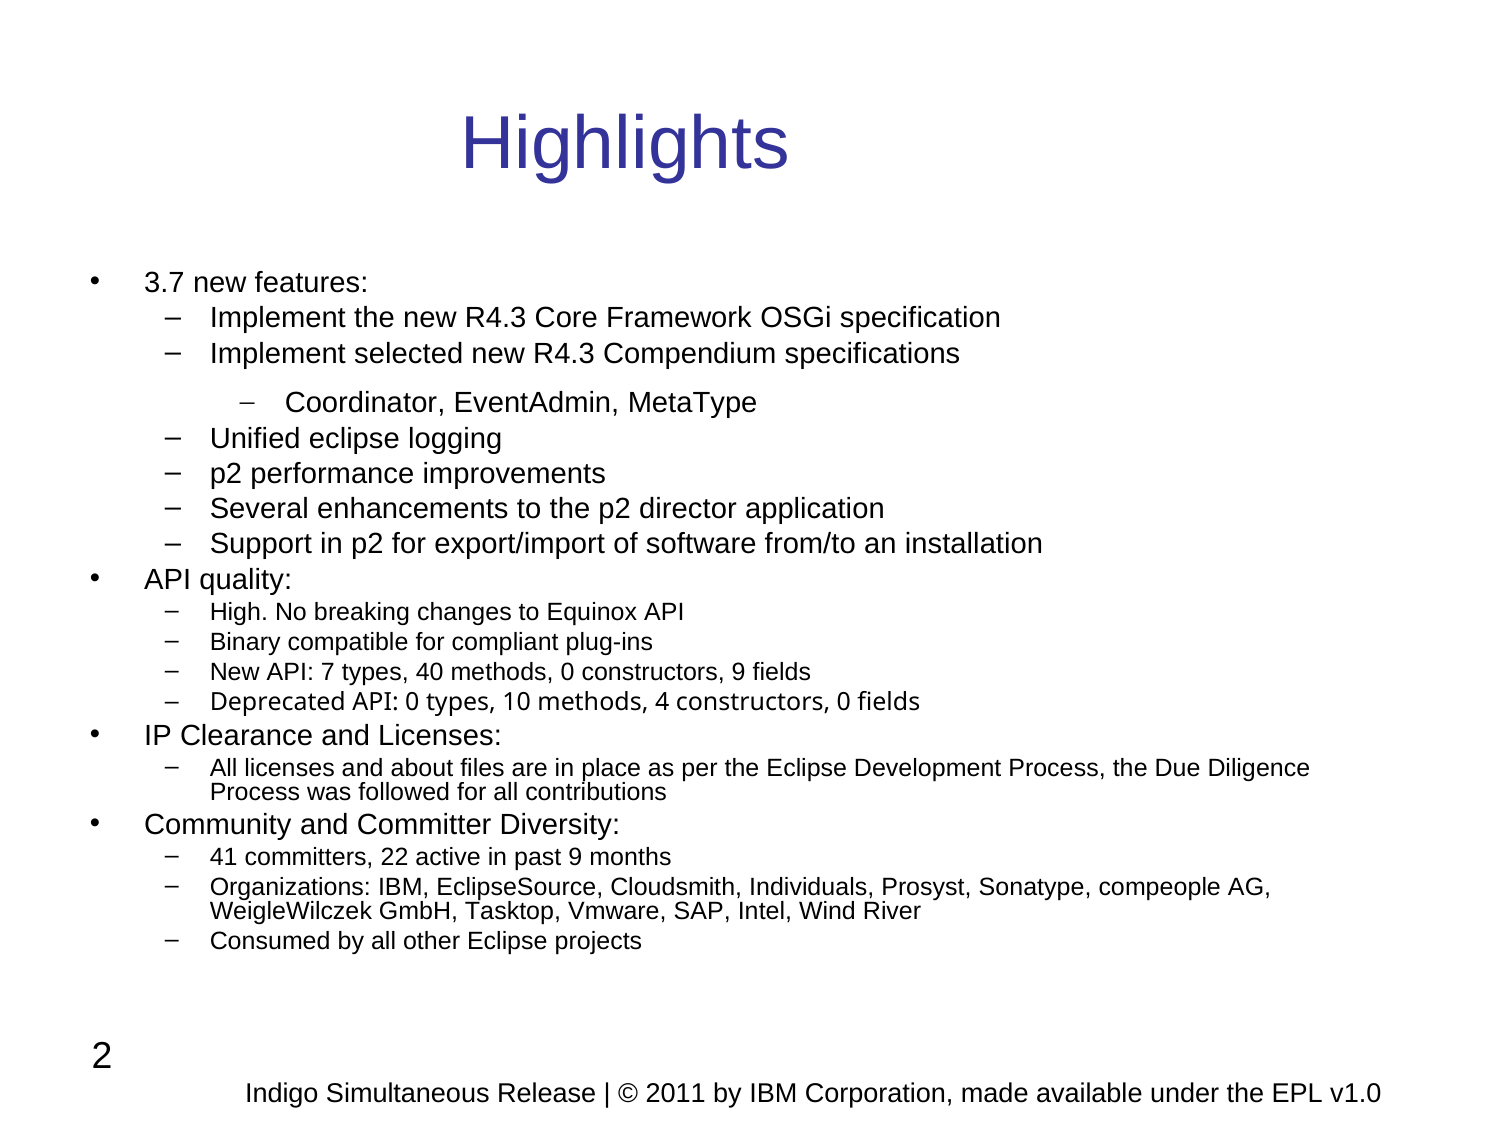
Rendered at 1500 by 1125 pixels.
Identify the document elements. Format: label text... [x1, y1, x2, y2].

title Highlights [74, 45, 1176, 233]
list 3.7 new features: Implement the new R4.3 Core Framework OSGi specification Implement selected new R4.3 Compendium specifications Coordinator, EventAdmin, MetaType Unified eclipse logging p2 performance improvements Several enhancements to the p2 director application Support in p2 for export/import of software from/to an installation API quality: High. No breaking changes to Equinox API Binary compatible for compliant plug-ins New API: 7 types, 40 methods, 0 constructors, 9 fields Deprecated API: 0 types, 10 methods, 4 constructors, 0 fields IP Clearance and Licenses: All licenses and about files are in place as per the Eclipse Development Process, the Due Diligence Process was followed for all contributions Community and Committer Diversity: 41 committers, 22 active in past 9 months Organizations: IBM, EclipseSource, Cloudsmith, Individuals, Prosyst, Sonatype, compeople AG, WeigleWilczek GmbH, Tasktop, Vmware, SAP, Intel, Wind River Consumed by all other Eclipse projects [75, 262, 1426, 1015]
